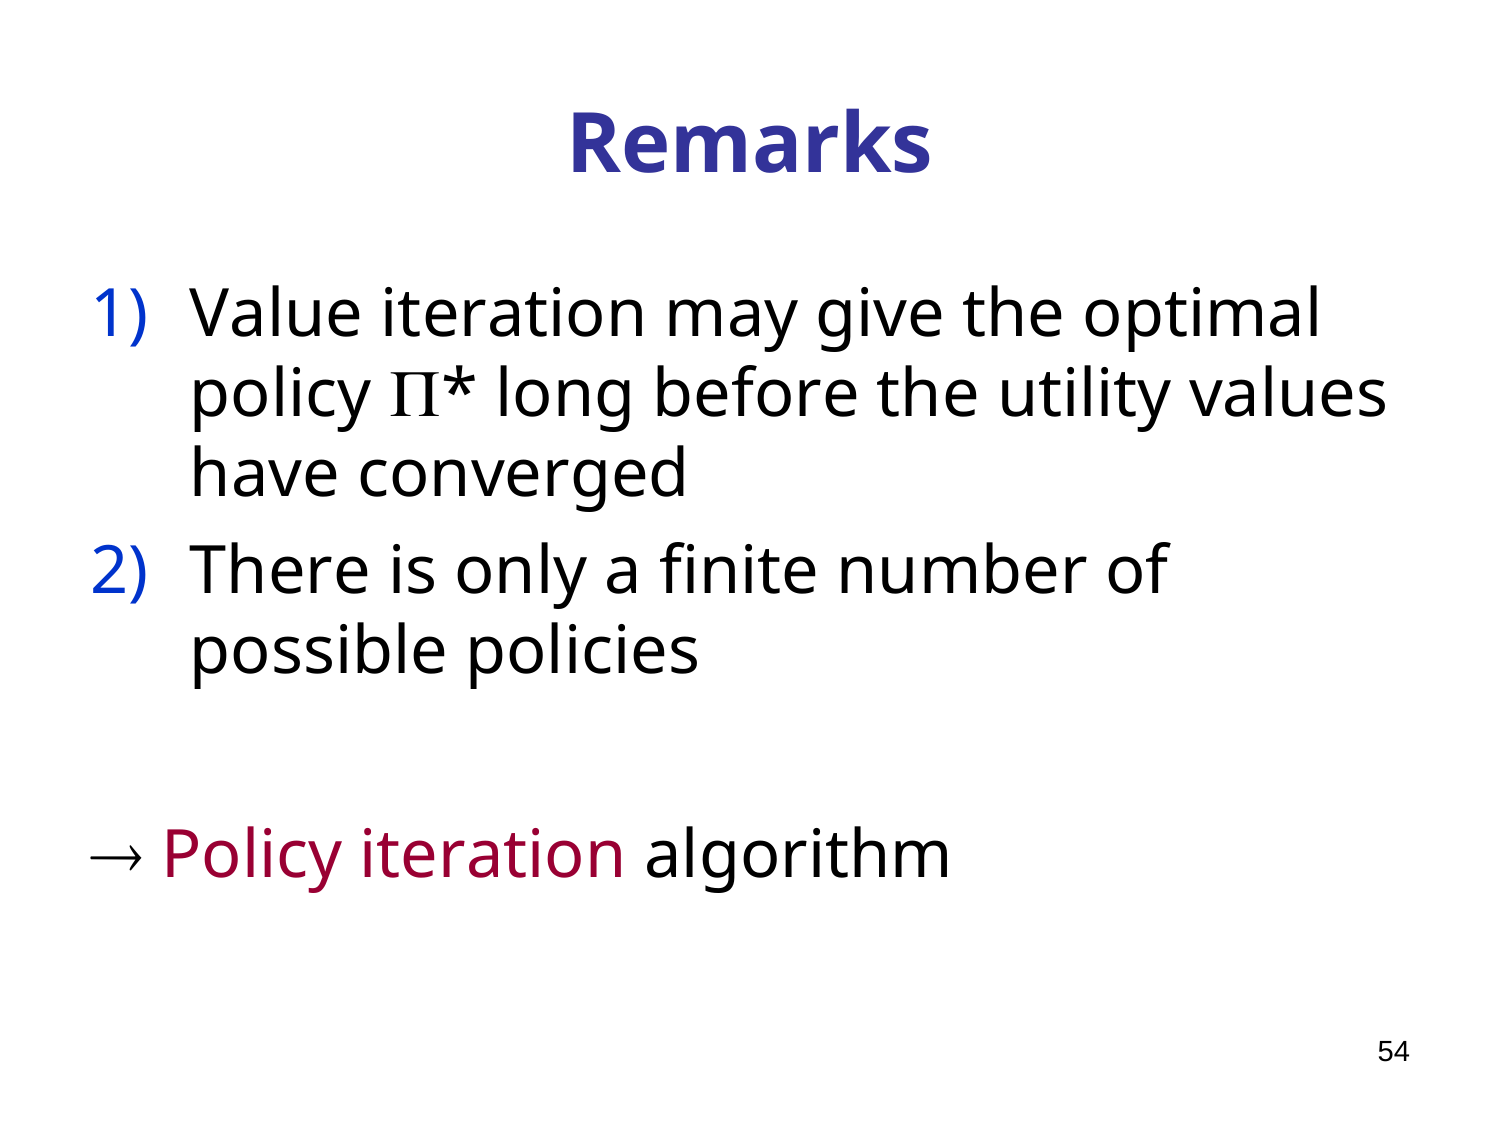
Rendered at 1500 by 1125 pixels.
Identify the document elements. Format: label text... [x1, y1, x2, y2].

list Value iteration may give the optimal policy * long before the utility values have converged There is only a finite number of possible policies  Policy iteration algorithm [75, 262, 1426, 1005]
text_box <number> [1074, 1024, 1426, 1103]
title Remarks [75, 45, 1426, 233]
